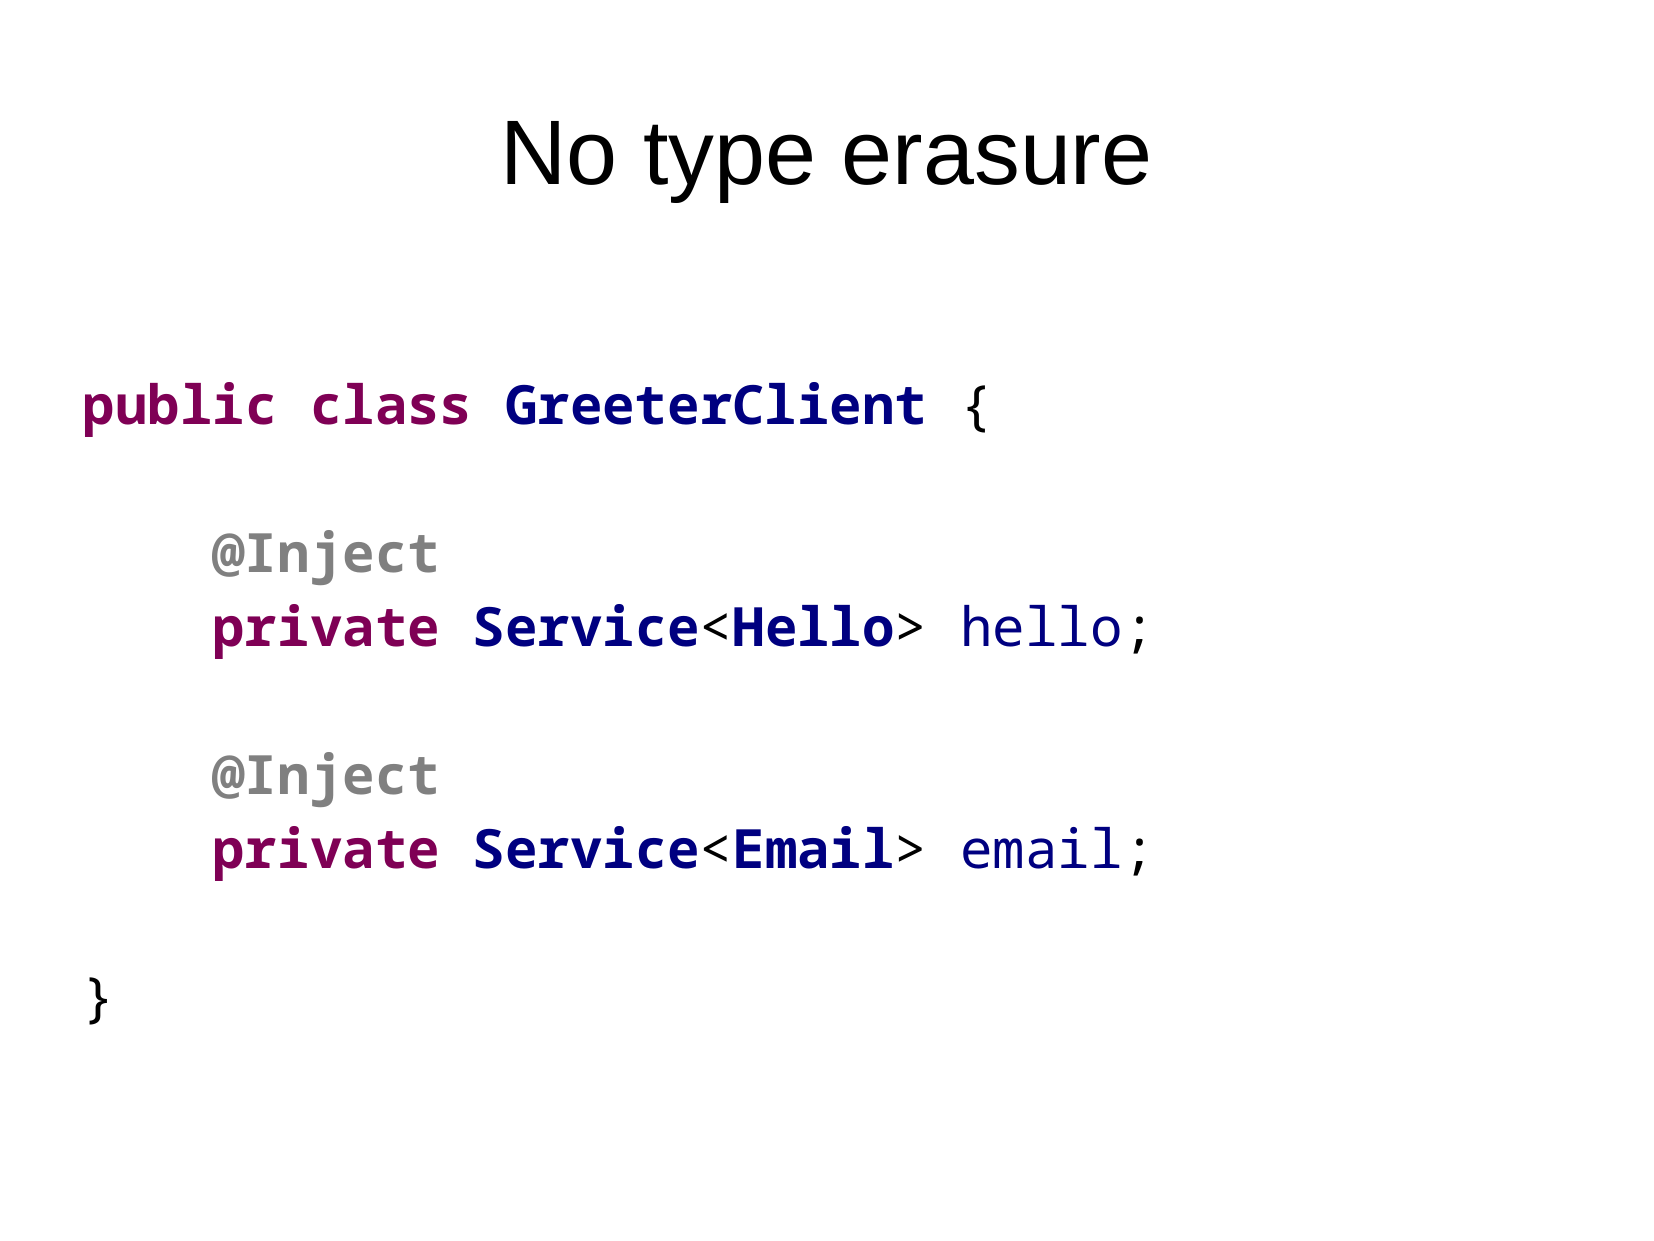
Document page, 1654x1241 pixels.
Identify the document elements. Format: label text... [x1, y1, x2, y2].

title No type erasure [82, 49, 1571, 257]
list public class GreeterClient { @Inject private Service<Hello> hello; @Inject private Service<Email> email; } [82, 290, 1571, 1109]
